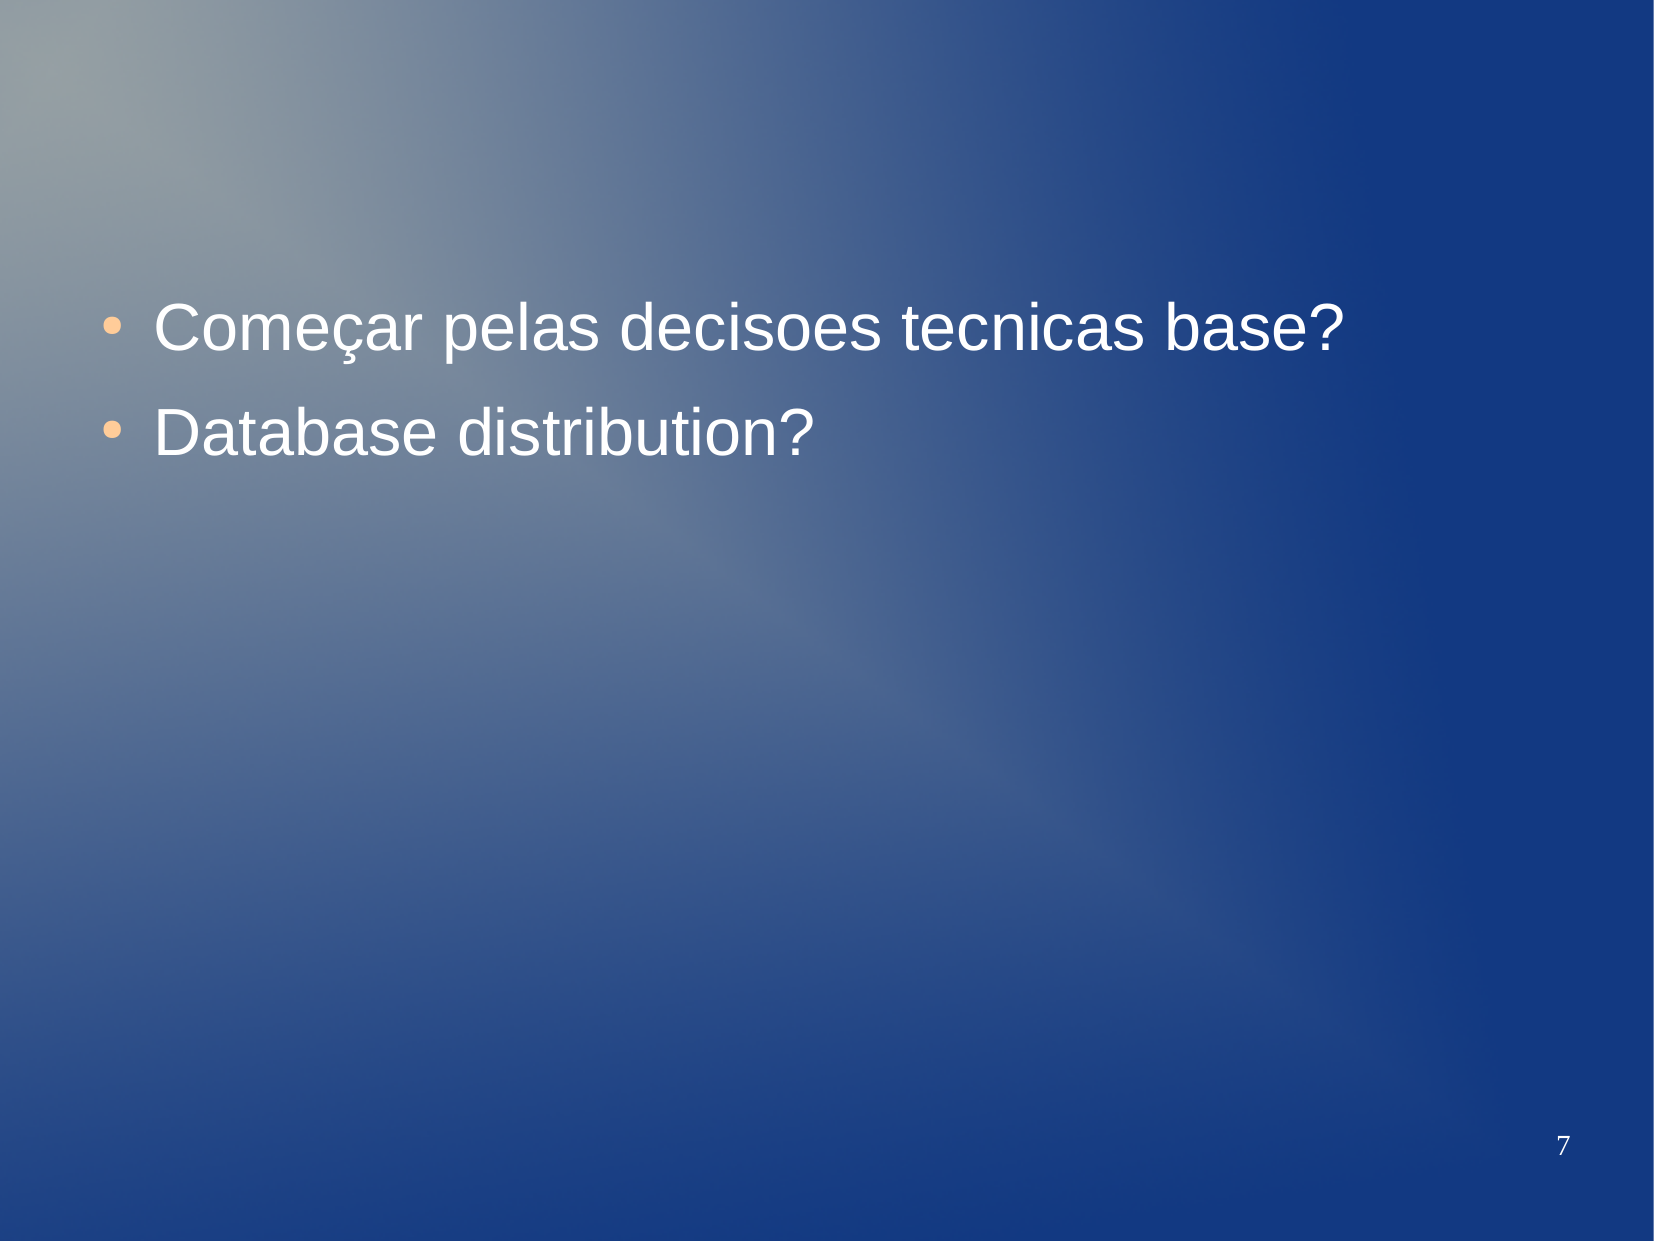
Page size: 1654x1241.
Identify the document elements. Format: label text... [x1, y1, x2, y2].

list Começar pelas decisoes tecnicas base? Database distribution? [82, 290, 1571, 1109]
picture [0, 0, 1654, 1241]
